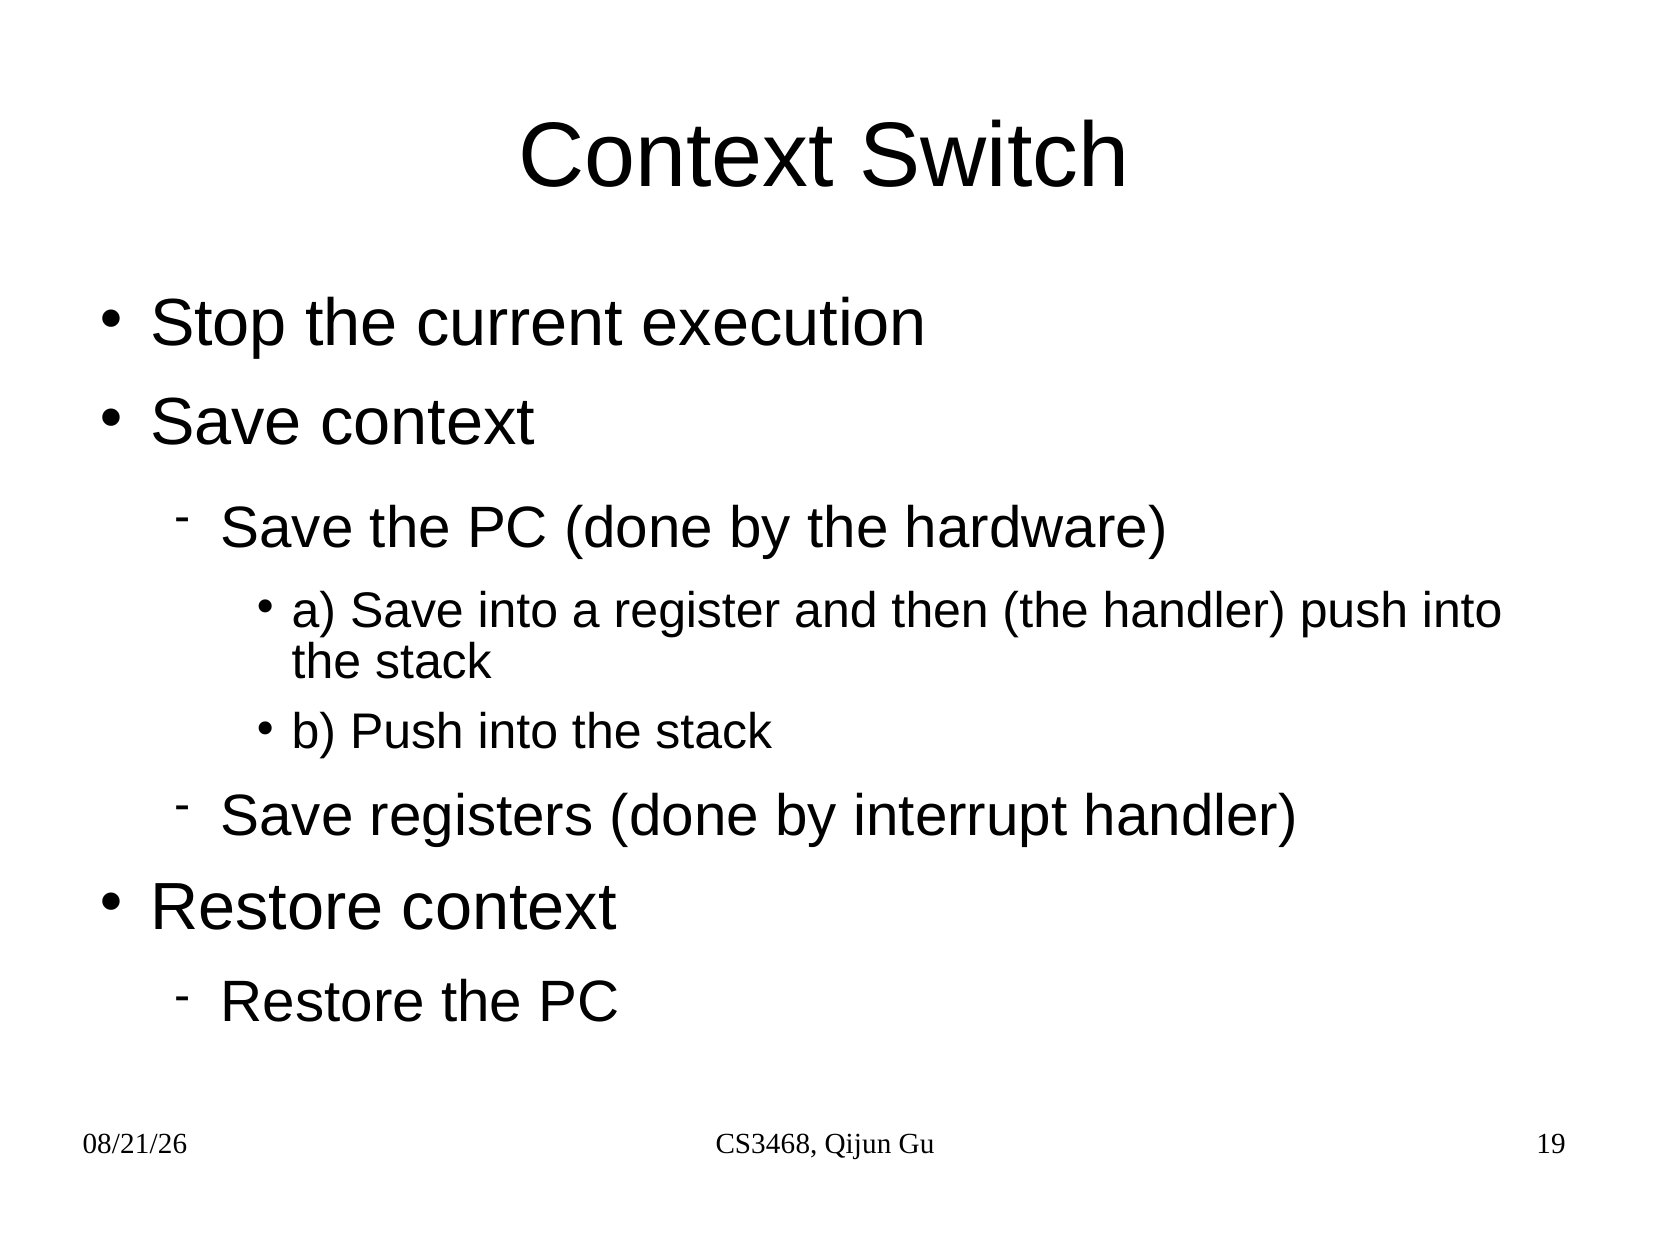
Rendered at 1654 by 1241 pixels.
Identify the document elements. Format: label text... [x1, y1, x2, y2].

list Stop the current execution Save context Save the PC (done by the hardware)‏ a) Save into a register and then (the handler) push into the stack b) Push into the stack Save registers (done by interrupt handler)‏ Restore context Restore the PC [82, 290, 1567, 1091]
title Context Switch [82, 64, 1567, 253]
